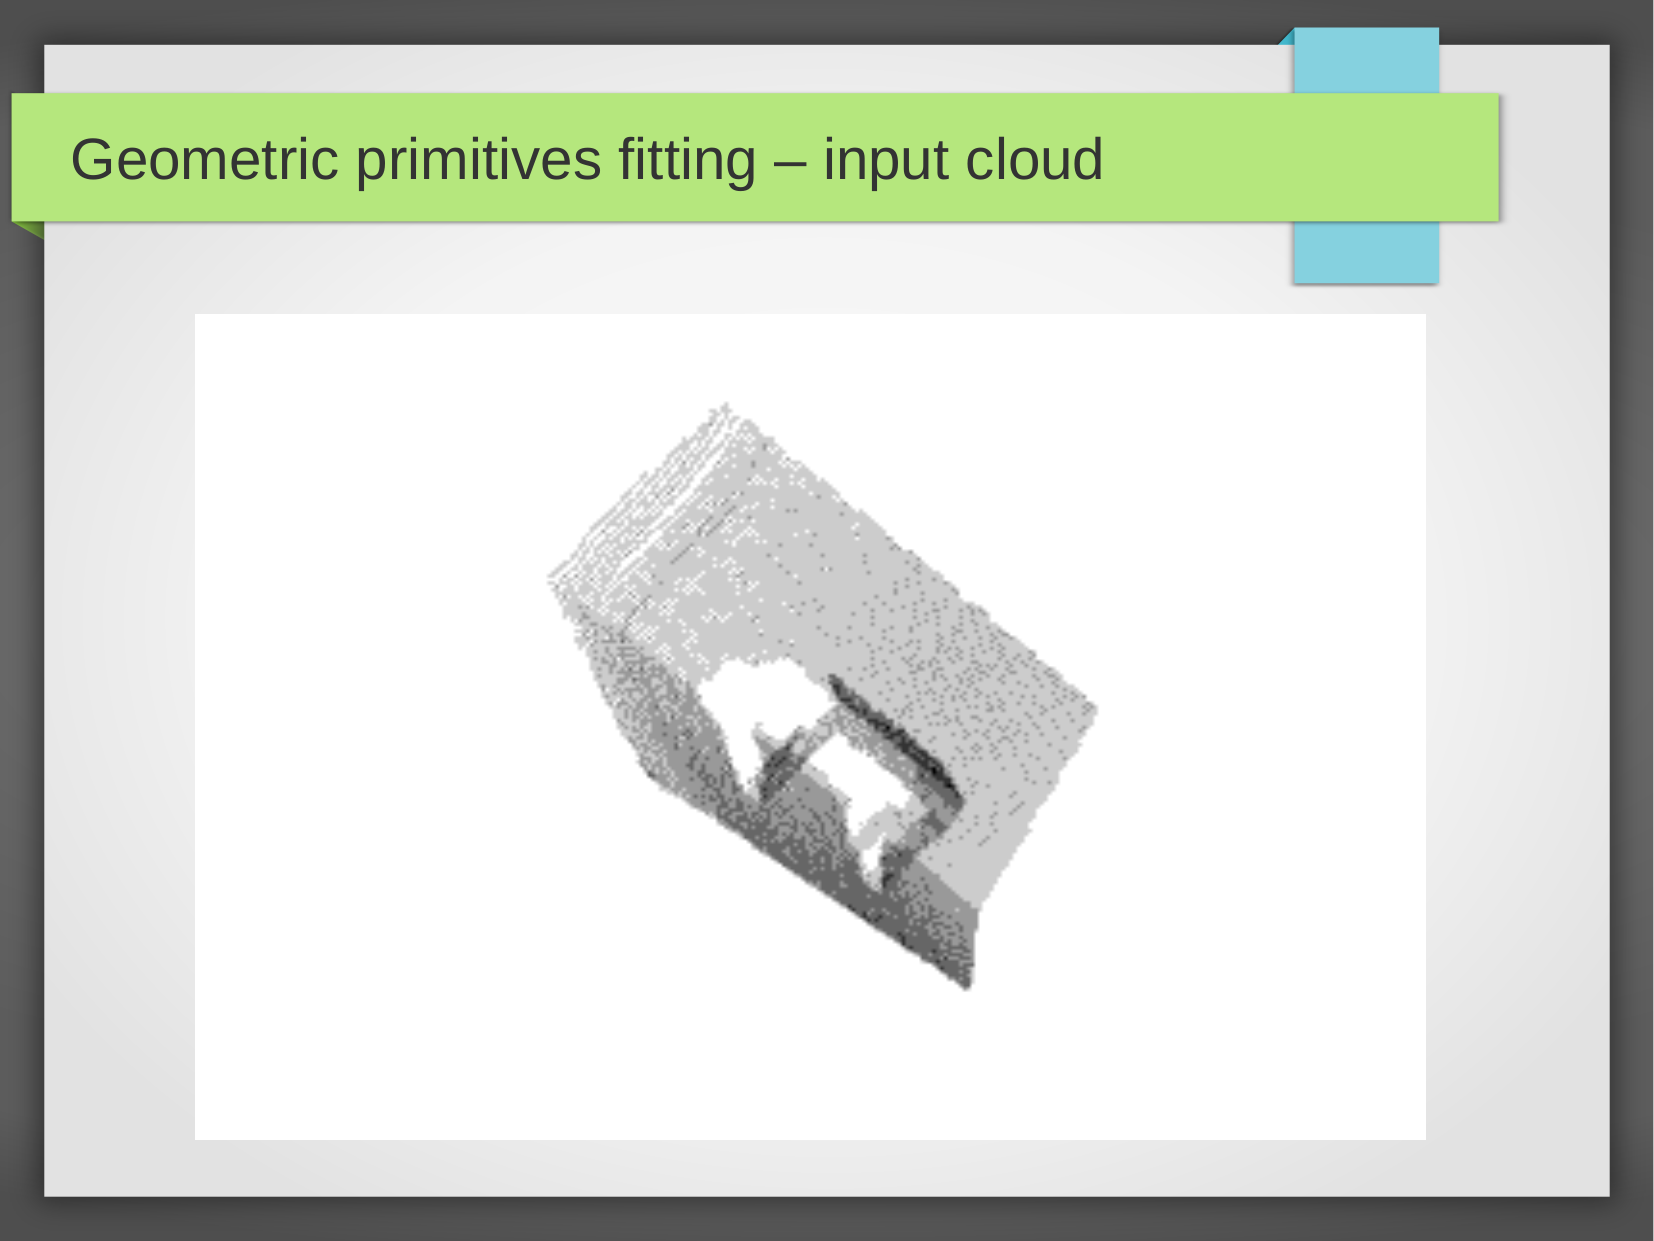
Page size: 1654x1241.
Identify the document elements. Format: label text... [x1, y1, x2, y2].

title Geometric primitives fitting – input cloud [70, 106, 1229, 213]
picture [0, 0, 1654, 1241]
